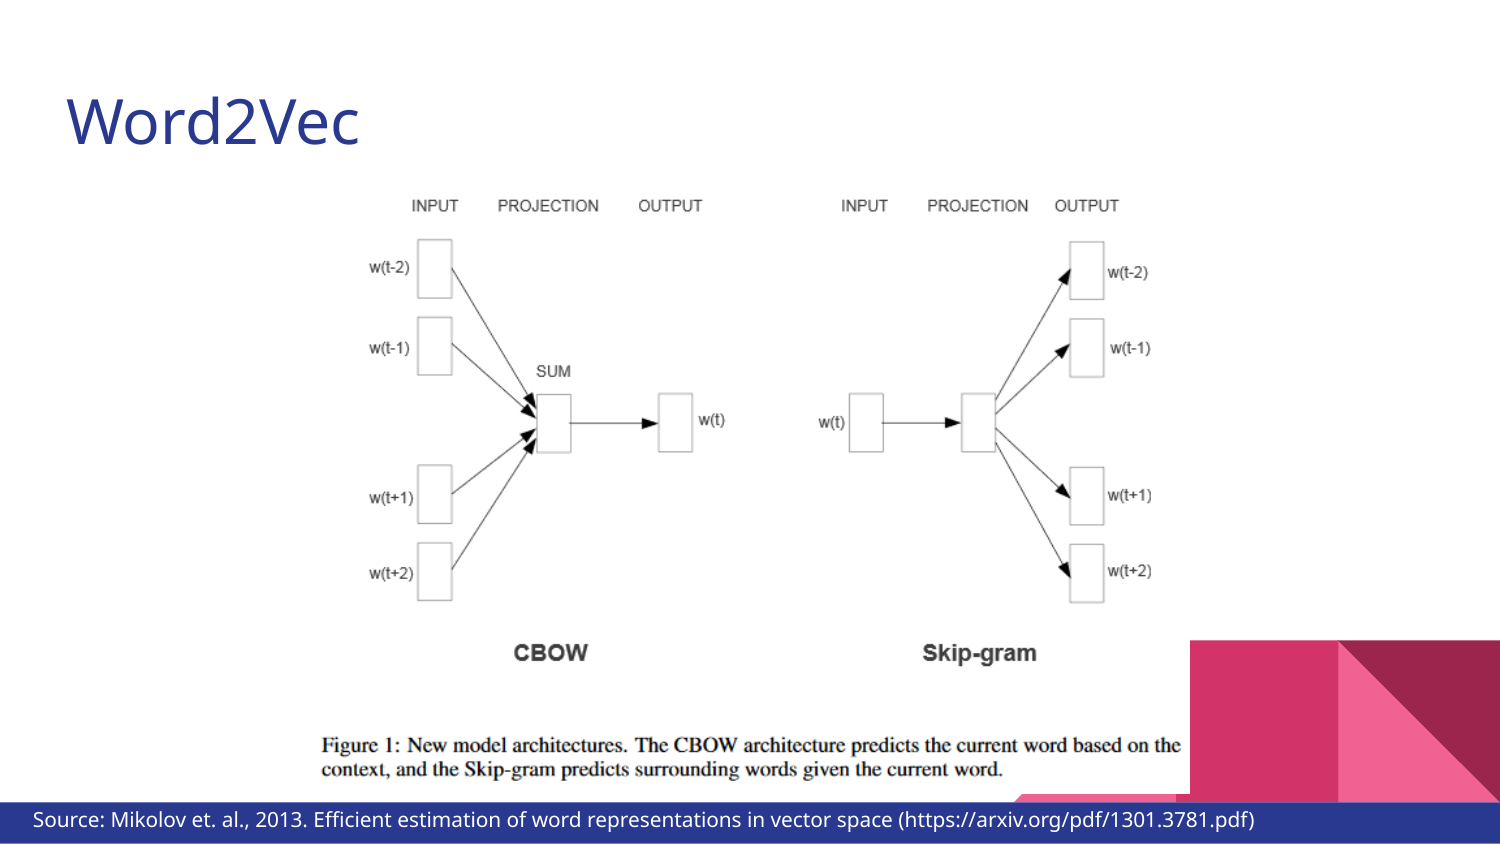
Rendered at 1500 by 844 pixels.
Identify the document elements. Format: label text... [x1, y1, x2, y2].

title Word2Vec [51, 67, 1449, 167]
text_box Source: Mikolov et. al., 2013. Efficient estimation of word representations in vector space (https://arxiv.org/pdf/1301.3781.pdf) [17, 791, 1425, 844]
picture [310, 166, 1190, 791]
